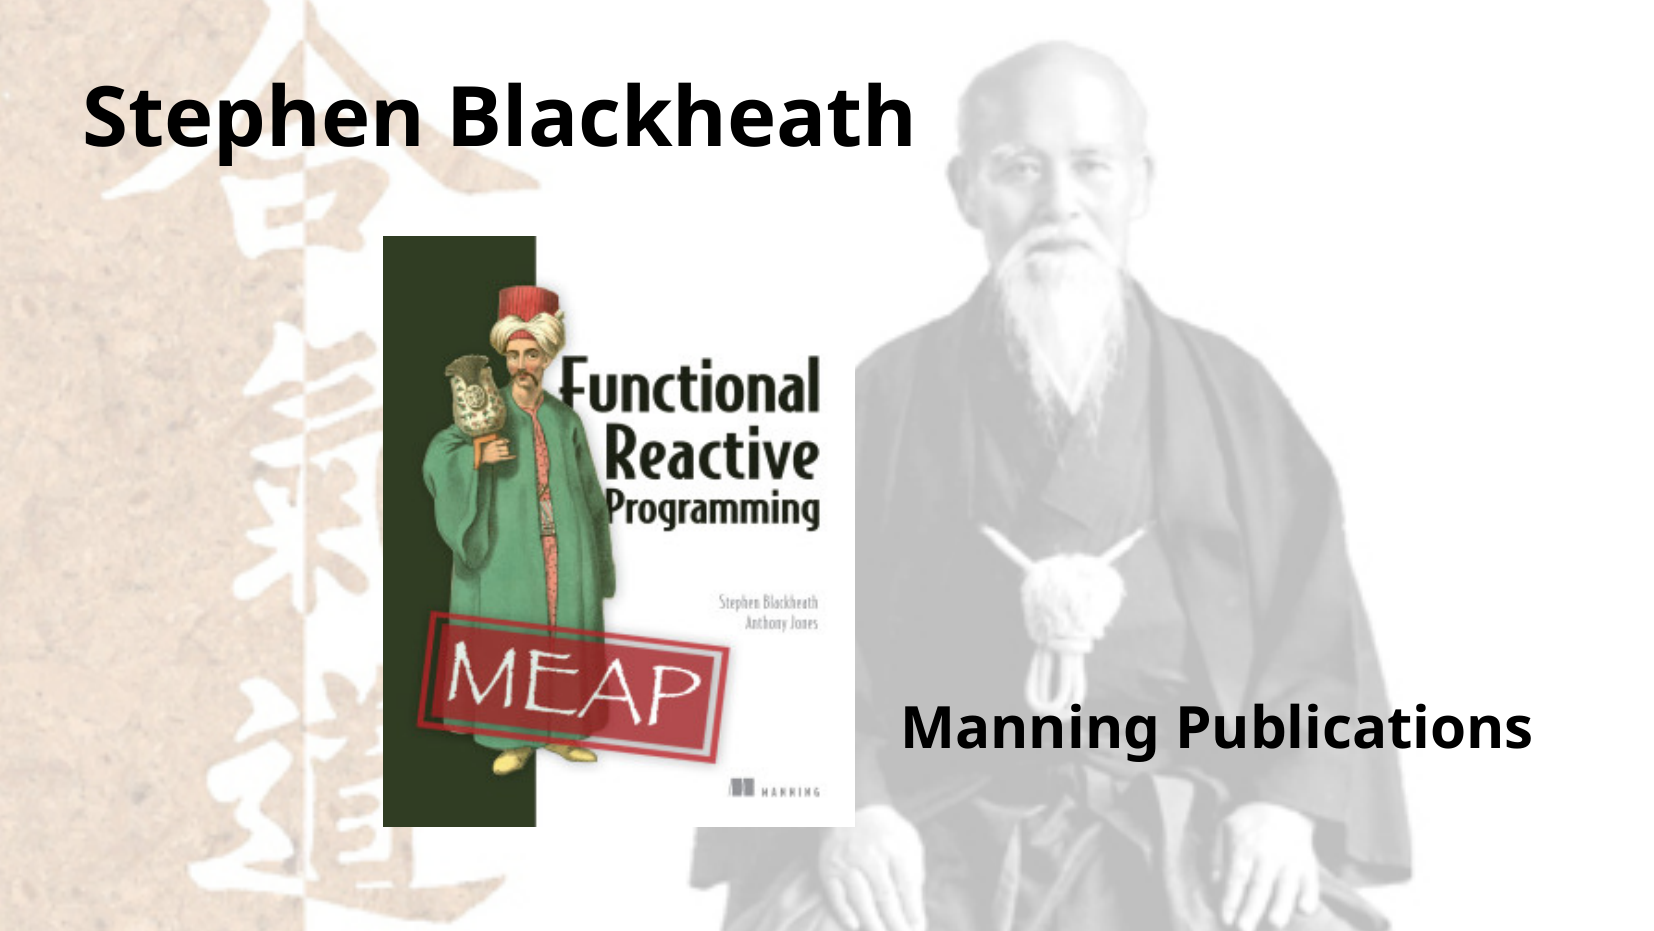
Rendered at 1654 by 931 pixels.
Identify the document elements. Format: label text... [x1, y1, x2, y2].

text_box Manning Publications [885, 679, 1551, 754]
picture [0, 0, 1654, 931]
title Stephen Blackheath [82, 37, 1571, 193]
